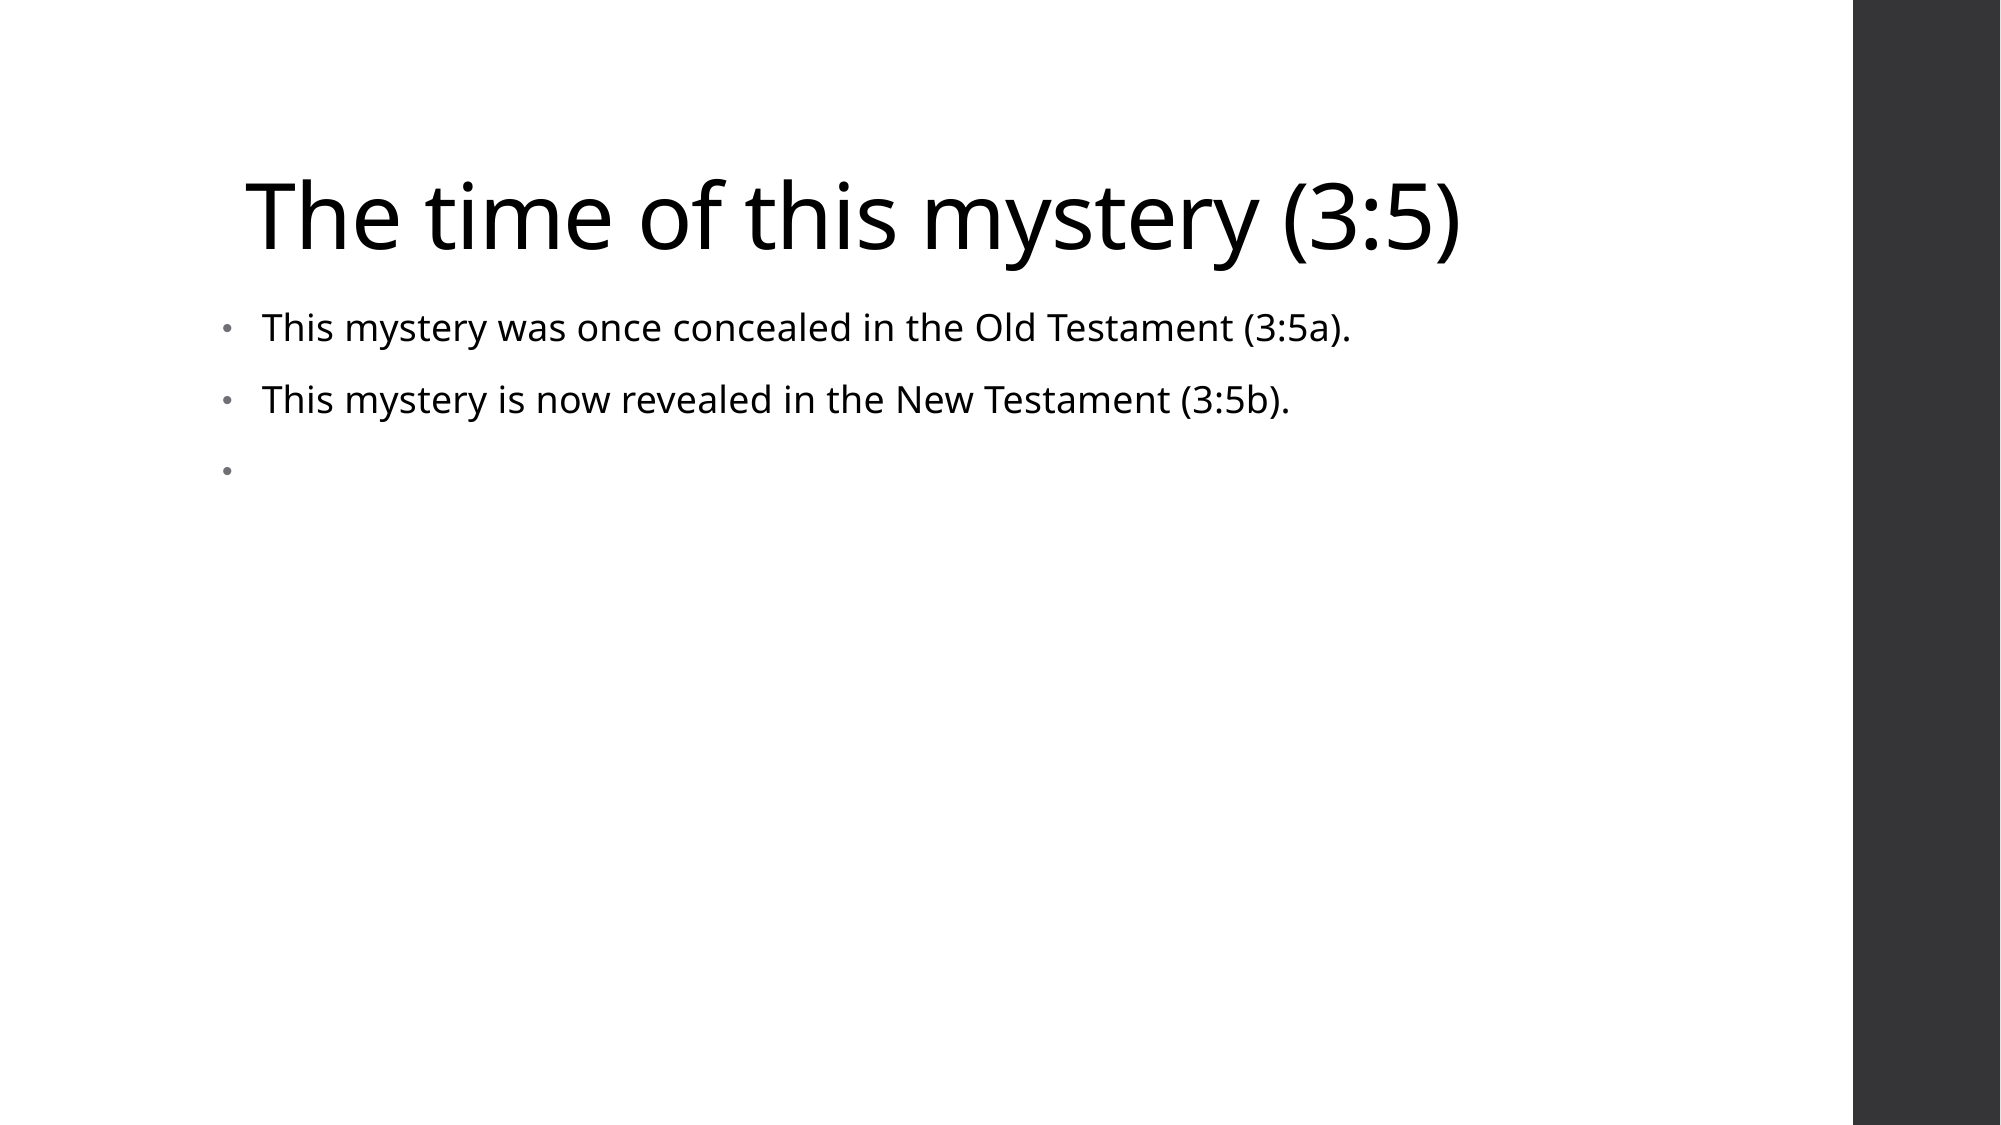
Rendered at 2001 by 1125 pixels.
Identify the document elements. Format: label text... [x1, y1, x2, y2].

title The time of this mystery (3:5) [206, 60, 1797, 278]
list This mystery was once concealed in the Old Testament (3:5a). This mystery is now revealed in the New Testament (3:5b). [206, 299, 1617, 1014]
